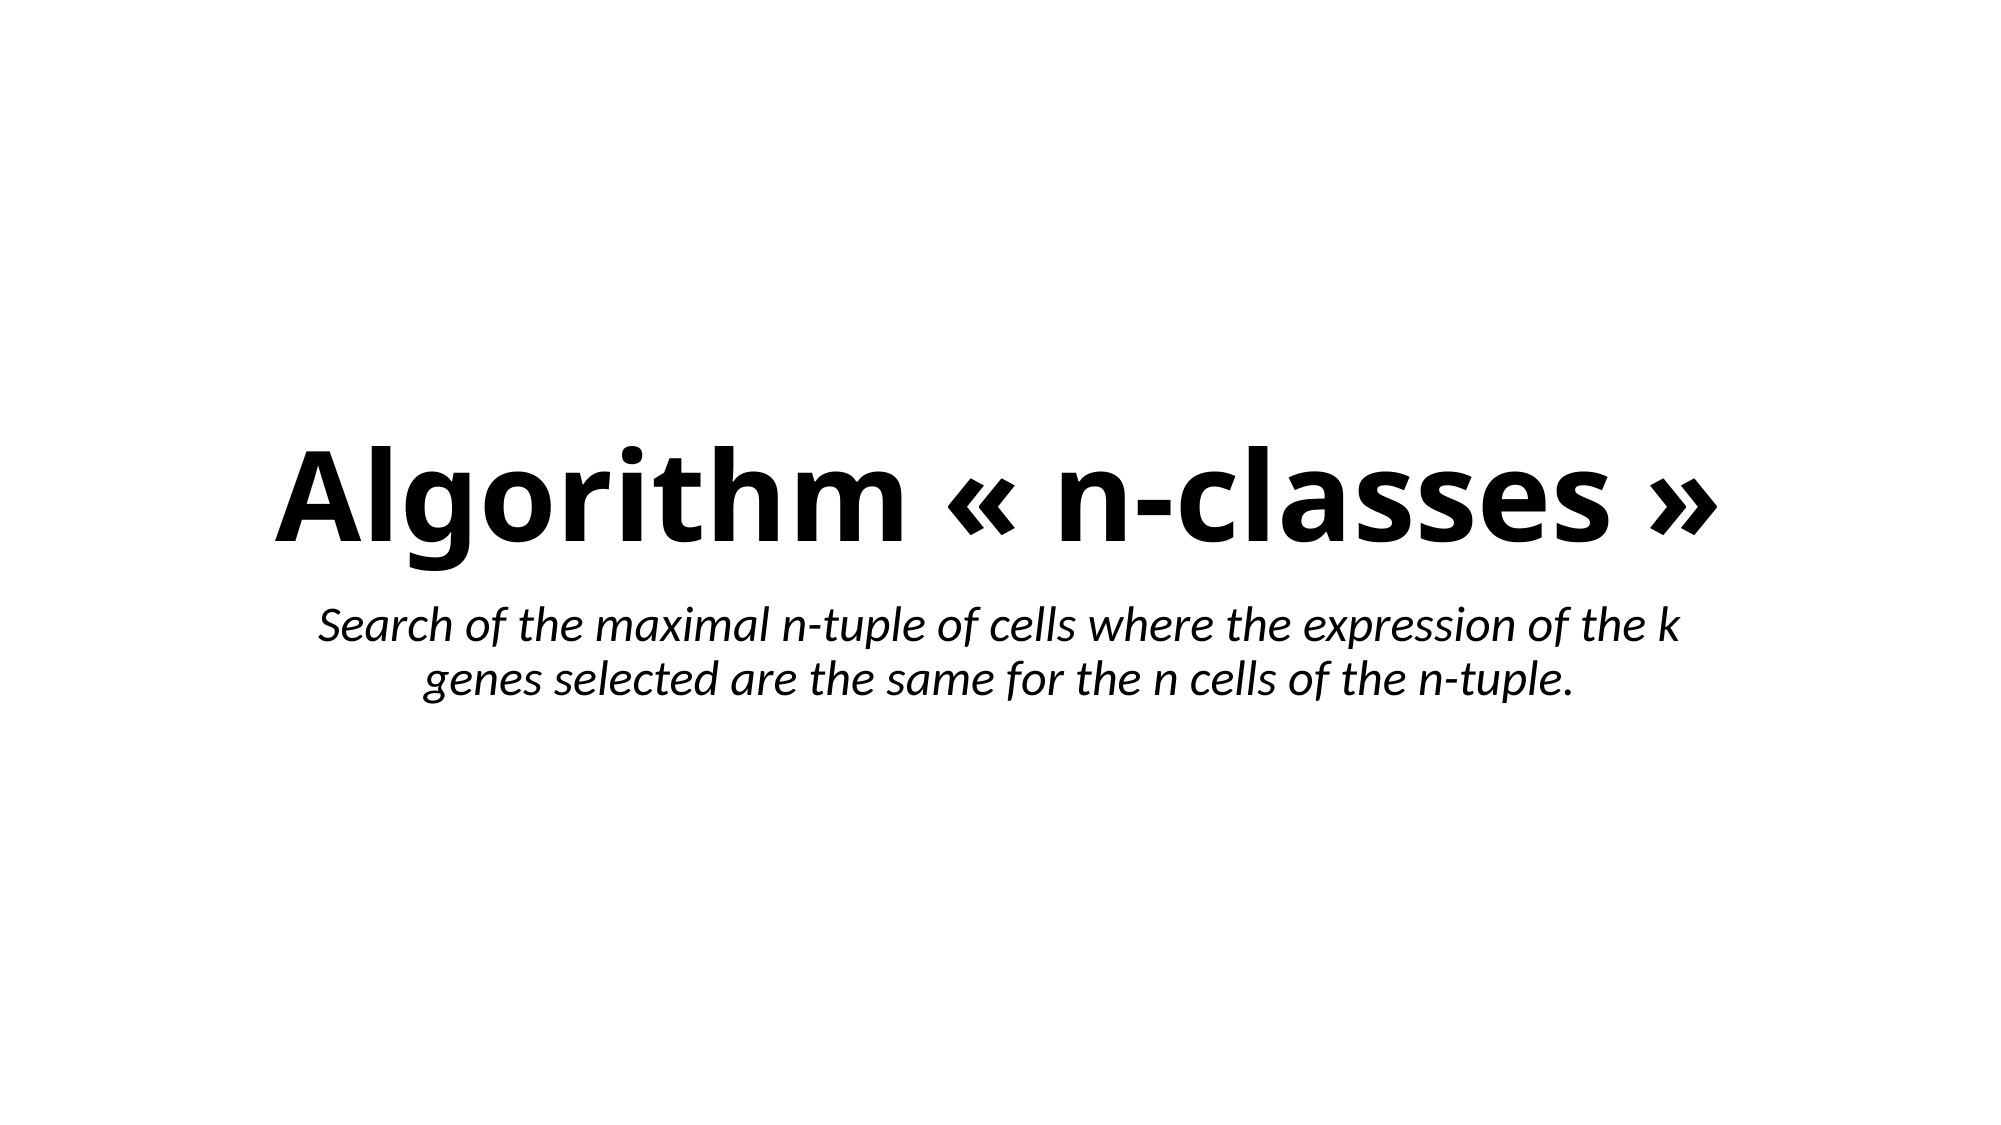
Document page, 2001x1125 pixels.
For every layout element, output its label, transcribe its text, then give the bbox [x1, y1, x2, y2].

subtitle Search of the maximal n-tuple of cells where the expression of the k genes selected are the same for the n cells of the n-tuple. [249, 590, 1750, 863]
title Algorithm « n-classes » [249, 184, 1750, 576]
